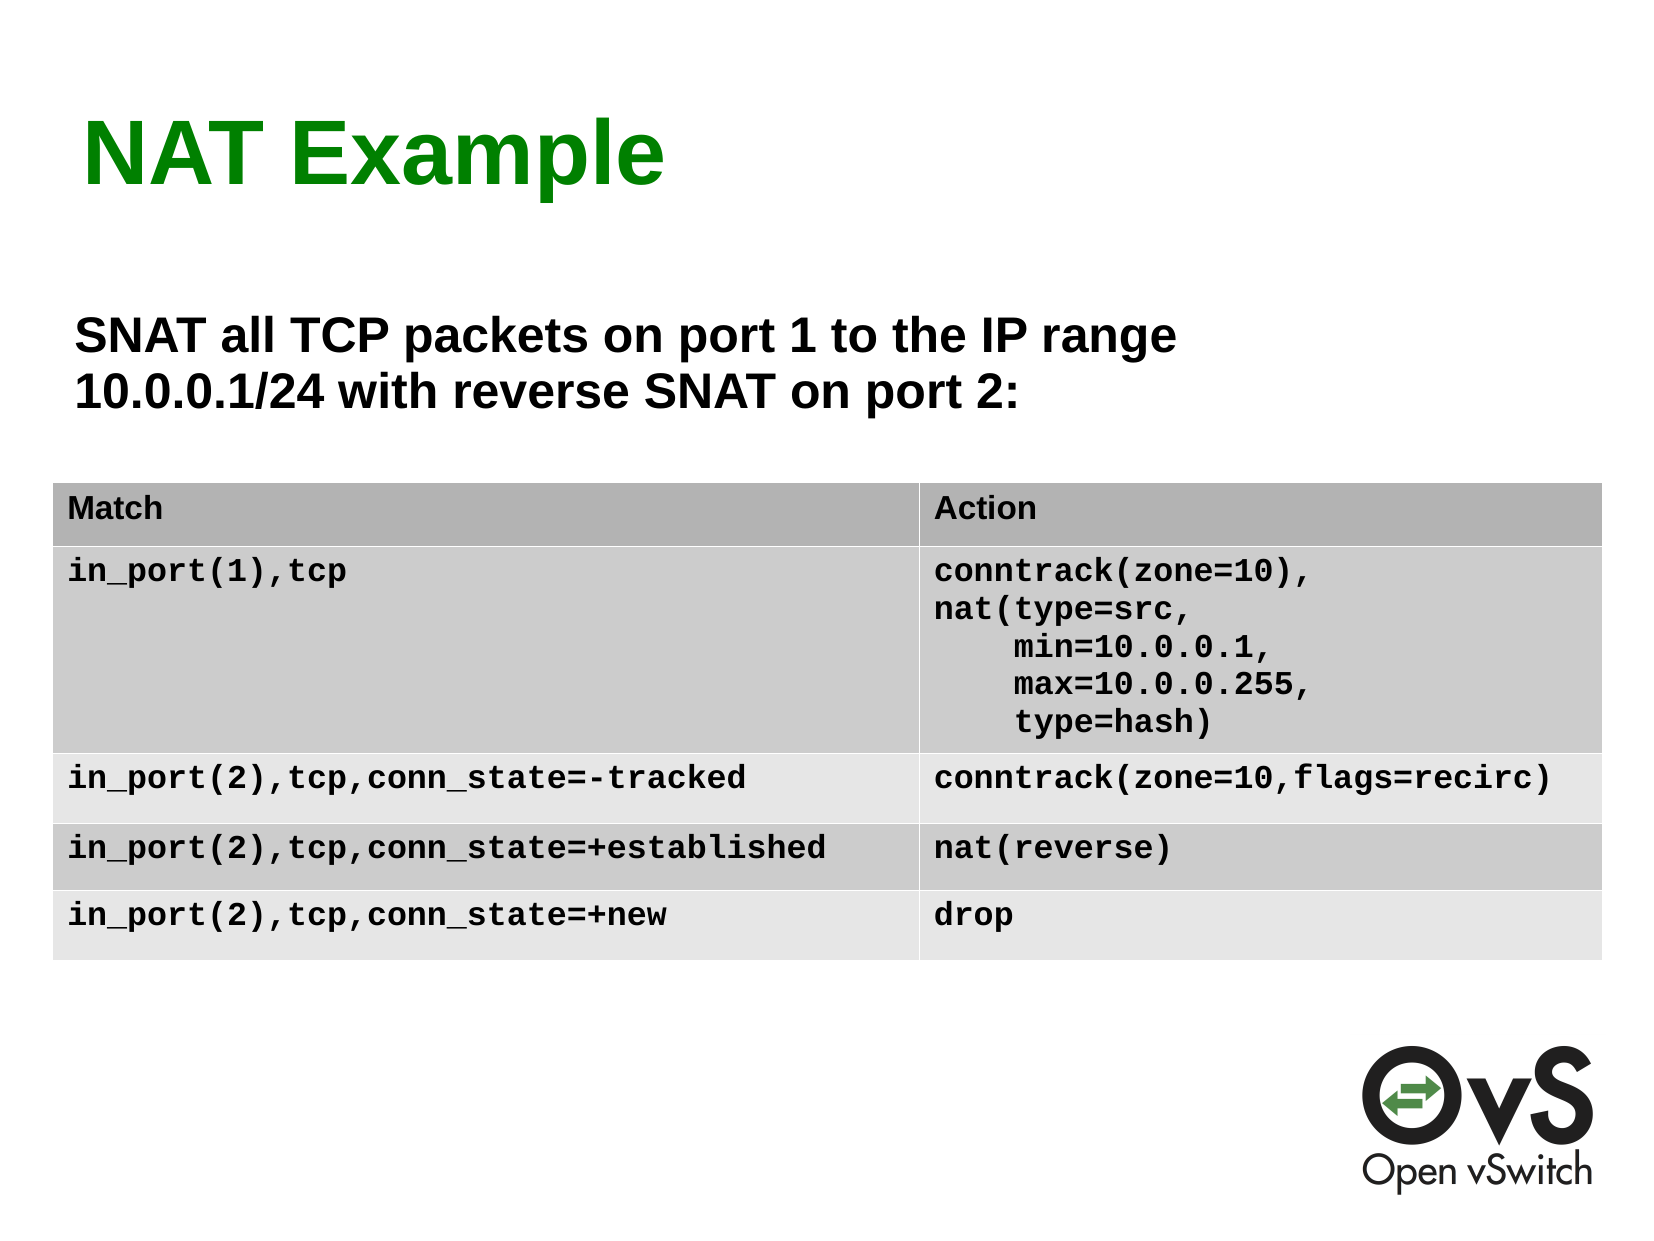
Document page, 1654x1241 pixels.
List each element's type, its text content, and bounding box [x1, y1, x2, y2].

table_cell nat(reverse) [920, 824, 1602, 890]
table_cell in_port(2),tcp,conn_state=+established [53, 824, 919, 890]
table_cell conntrack(zone=10), nat(type=src, min=10.0.0.1, max=10.0.0.255, type=hash) [920, 547, 1602, 753]
title NAT Example [82, 49, 1571, 257]
table_cell in_port(2),tcp,conn_state=+new [53, 891, 919, 960]
picture [1350, 1034, 1606, 1200]
table_header Match [53, 483, 919, 546]
table_cell in_port(2),tcp,conn_state=-tracked [53, 754, 919, 823]
table_cell drop [920, 891, 1602, 960]
table_header Action [920, 483, 1602, 546]
table_cell conntrack(zone=10,flags=recirc) [920, 754, 1602, 823]
text_box SNAT all TCP packets on port 1 to the IP range 10.0.0.1/24 with reverse SNAT on port 2: [0, 300, 1444, 427]
table_cell in_port(1),tcp [53, 547, 919, 753]
